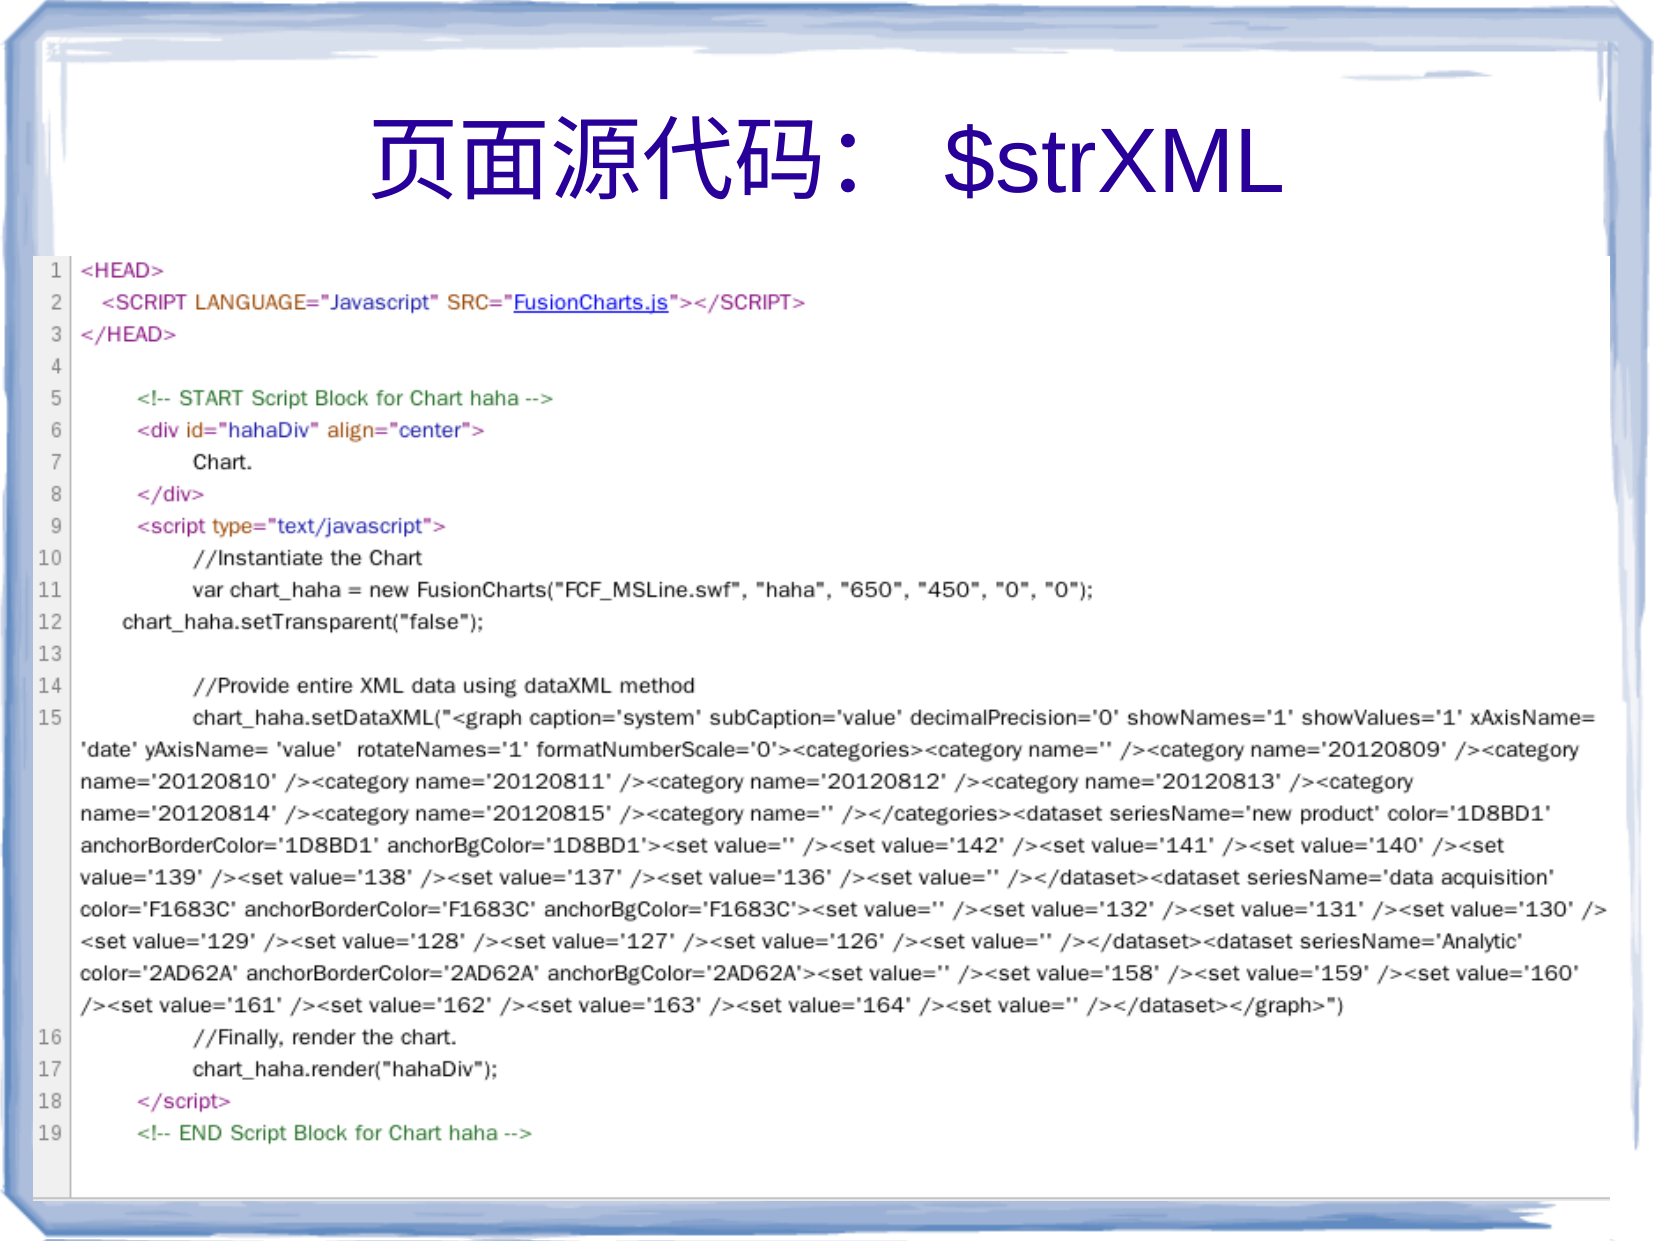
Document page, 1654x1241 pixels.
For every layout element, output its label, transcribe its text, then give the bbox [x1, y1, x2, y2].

title 页面源代码：$strXML [82, 49, 1571, 256]
picture [0, 0, 1654, 1241]
